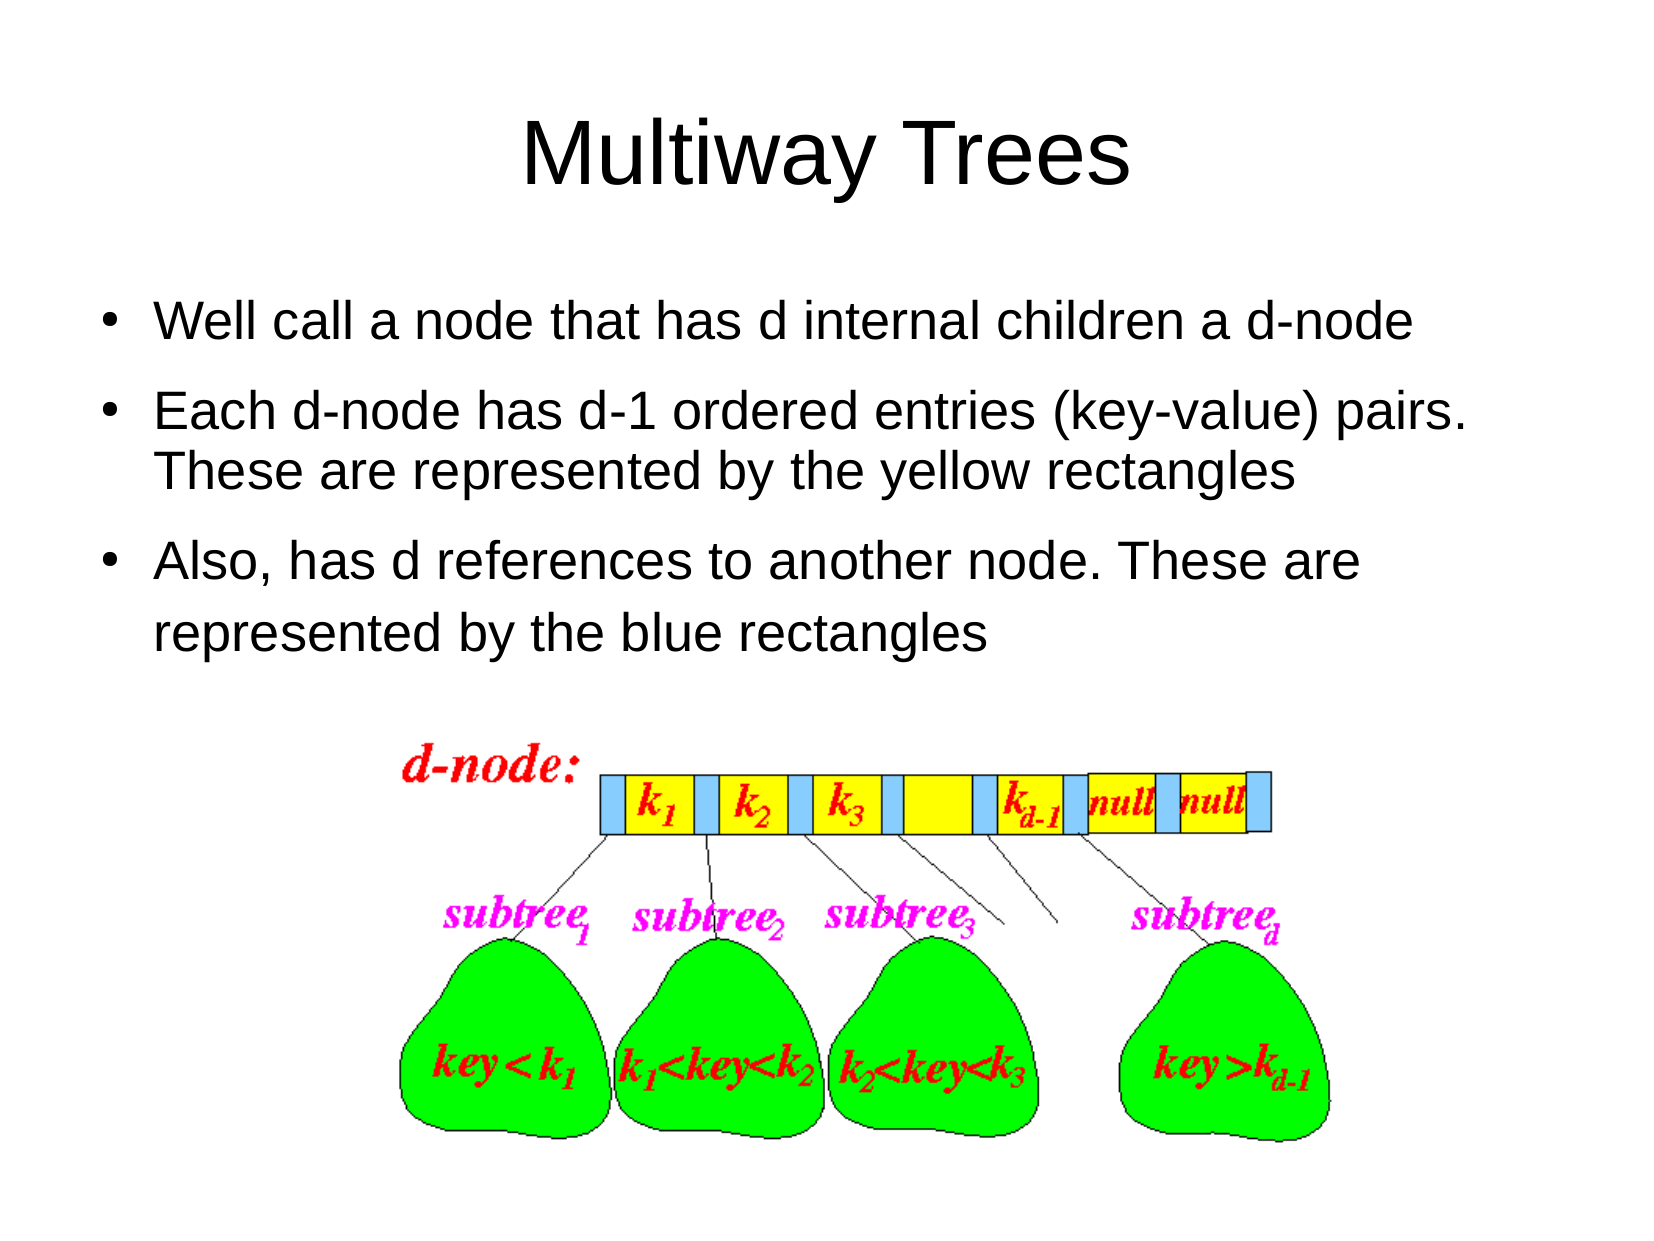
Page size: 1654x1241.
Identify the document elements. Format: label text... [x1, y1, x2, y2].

list Well call a node that has d internal children a d-node Each d-node has d-1 ordered entries (key-value) pairs. These are represented by the yellow rectangles Also, has d references to another node. These are represented by the blue rectangles [82, 290, 1571, 681]
picture [334, 712, 1388, 1163]
title Multiway Trees [82, 49, 1571, 257]
